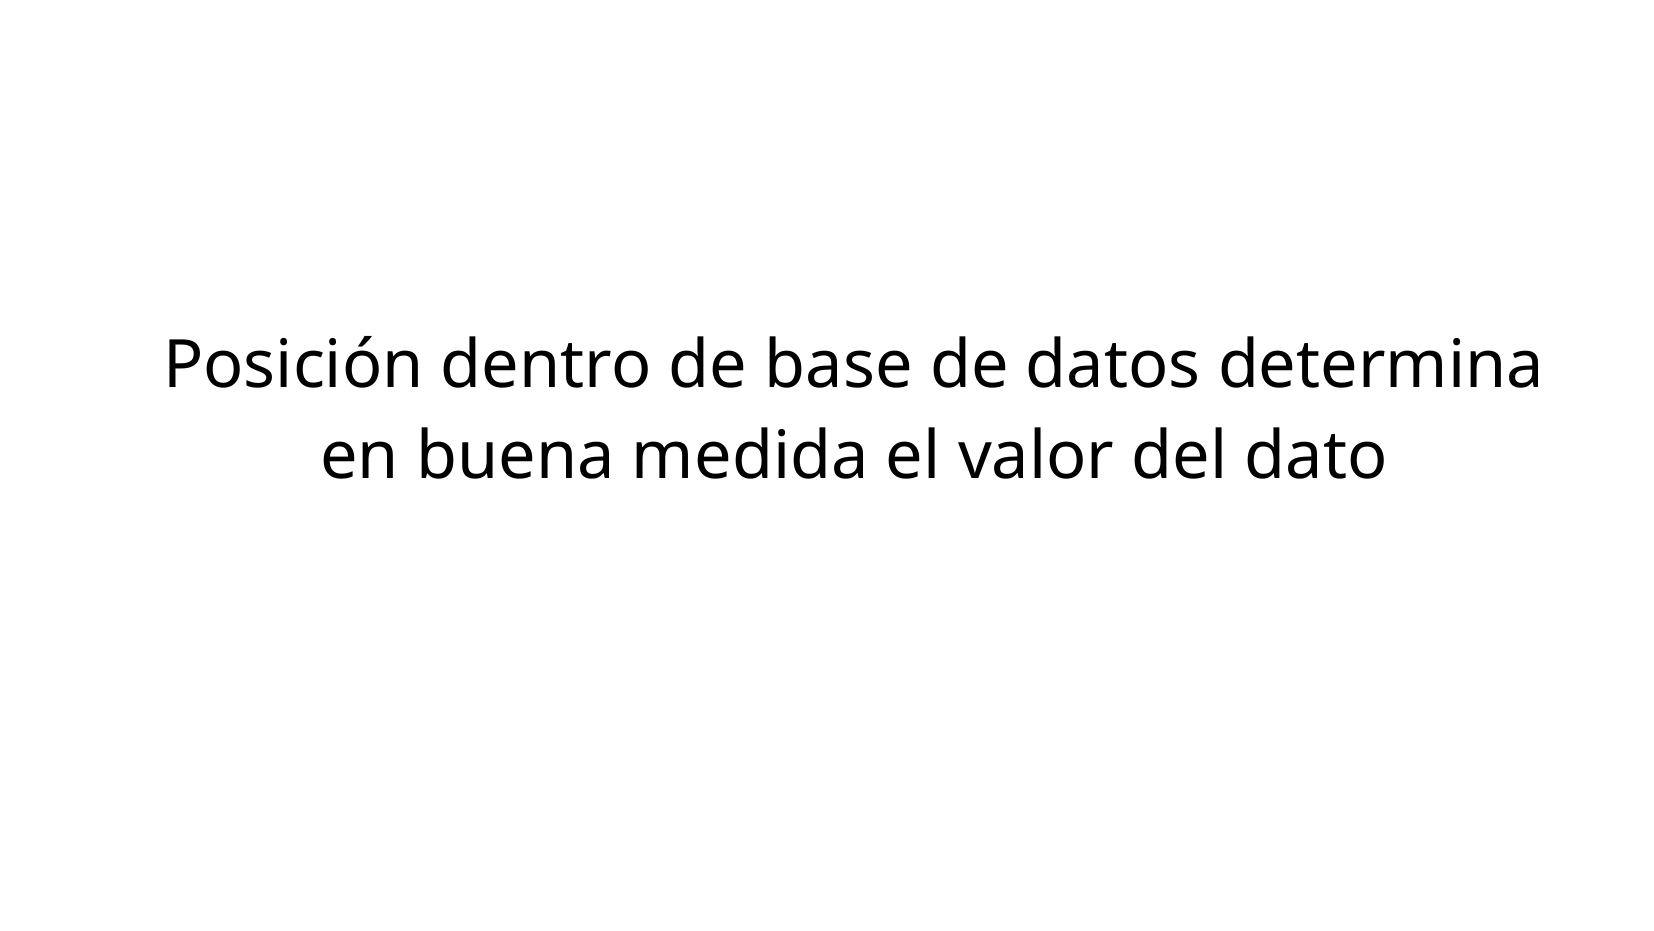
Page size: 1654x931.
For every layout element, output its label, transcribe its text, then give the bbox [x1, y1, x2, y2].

list Posición dentro de base de datos determina en buena medida el valor del dato [75, 225, 1564, 766]
